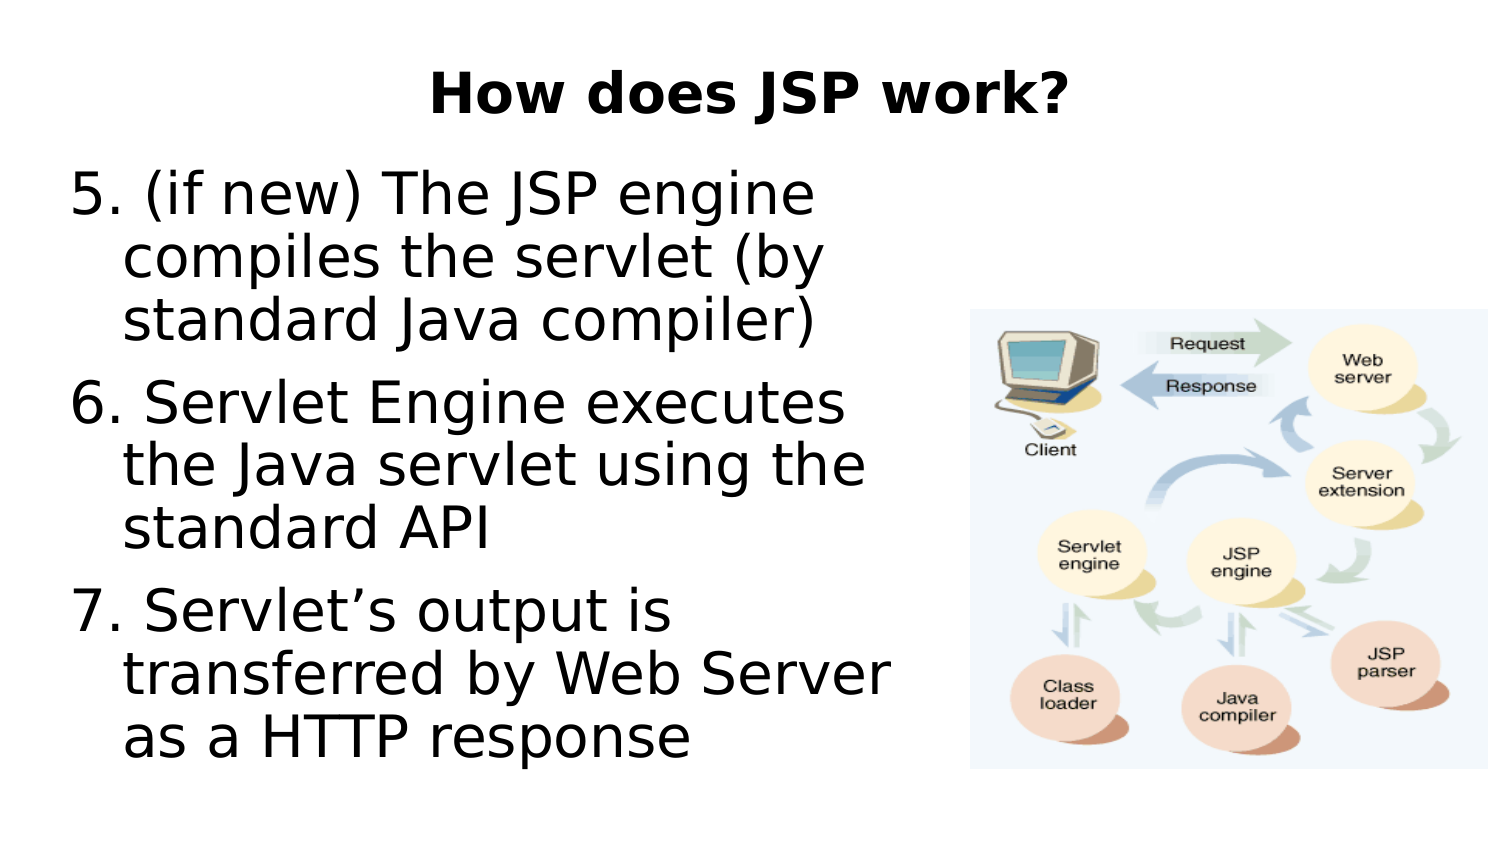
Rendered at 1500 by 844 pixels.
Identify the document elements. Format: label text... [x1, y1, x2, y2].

title How does JSP work? [75, 33, 1425, 133]
picture [970, 309, 1488, 769]
list (if new) The JSP engine compiles the servlet (by standard Java compiler) Servlet Engine executes the Java servlet using the standard API Servlet’s output is transferred by Web Server as a HTTP response [51, 164, 898, 780]
